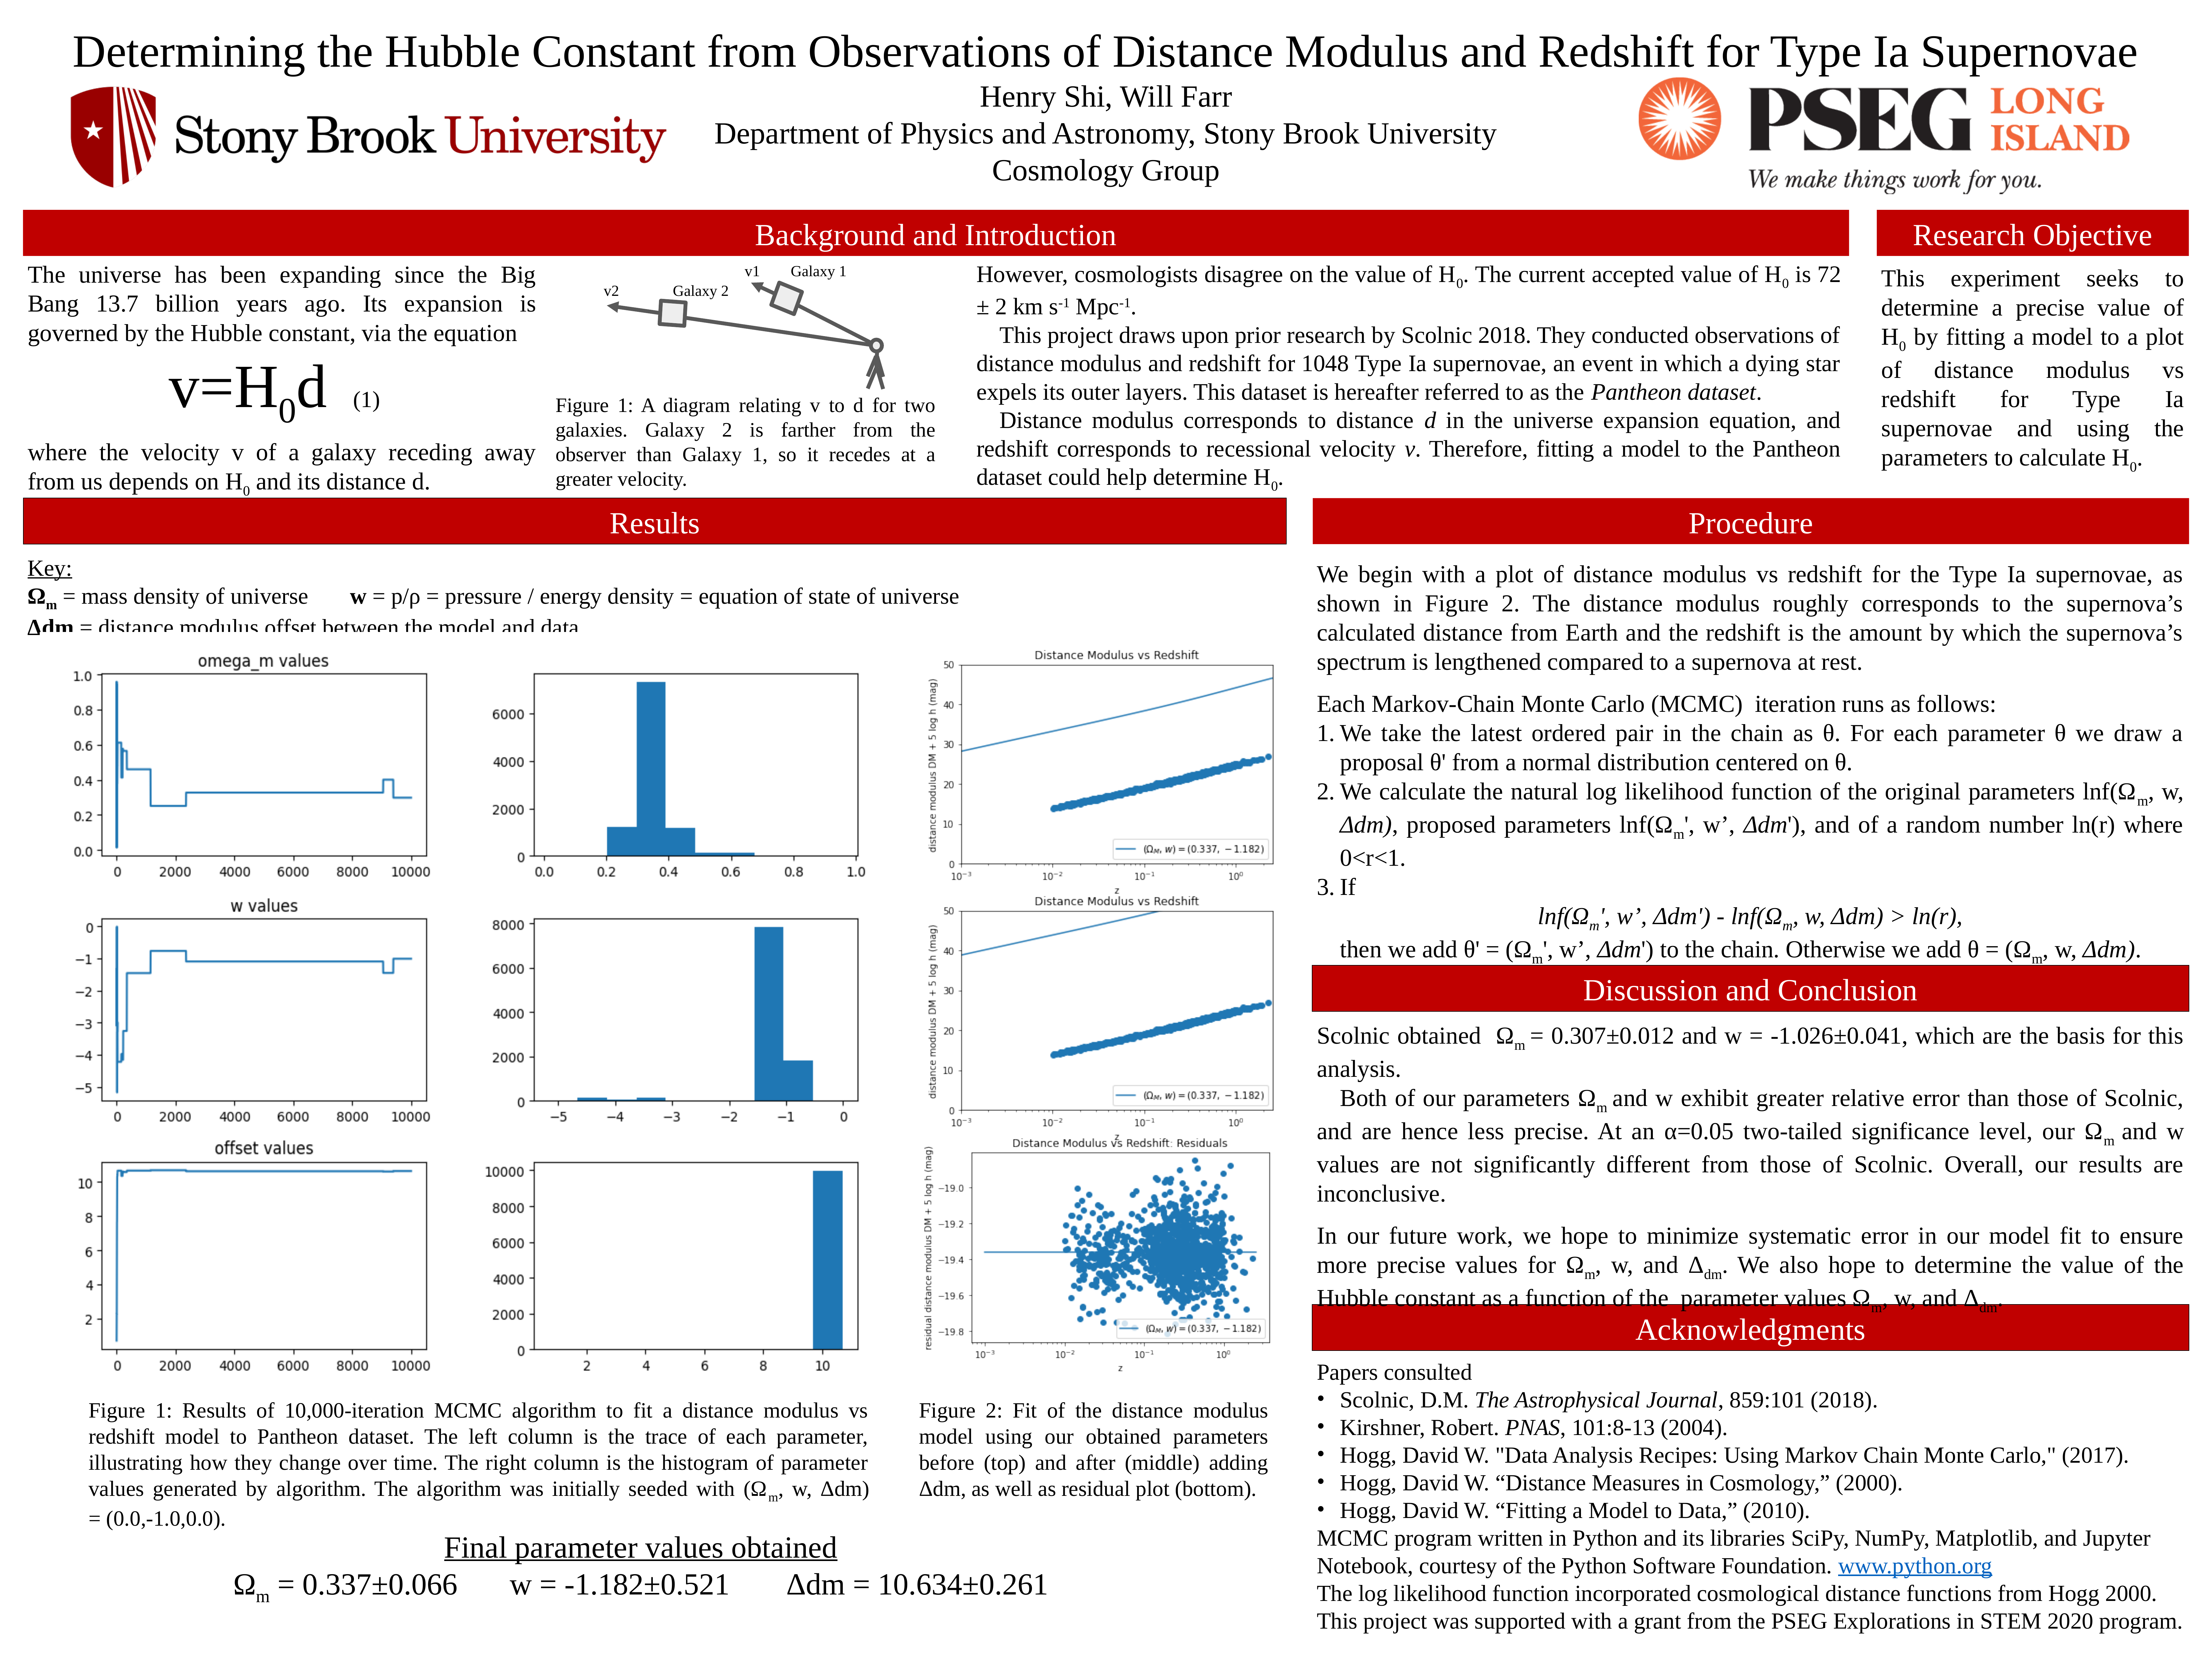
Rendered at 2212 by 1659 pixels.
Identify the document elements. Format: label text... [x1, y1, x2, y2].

text_box Final parameter values obtained Ωm = 0.337±0.066 w = -1.182±0.521 Δdm = 10.634±0.261 [23, 1524, 1259, 1615]
text_box [659, 307, 686, 326]
text_box [871, 339, 882, 351]
text_box v1 Galaxy 1 [740, 256, 893, 287]
text_box [771, 287, 802, 314]
picture [1639, 77, 2129, 194]
picture [65, 78, 679, 194]
text_box Determining the Hubble Constant from Observations of Distance Modulus and Redshift for Type Ia Supernovae Henry Shi, Will Farr Department of Physics and Astronomy, Stony Brook University Cosmology Group [23, 11, 2189, 196]
text_box Key: Ωm = mass density of universe w = p/ρ = pressure / energy density = equation of state of universe Δdm = distance modulus offset between the model and data [23, 551, 1286, 630]
text_box However, cosmologists disagree on the value of H0. The current accepted value of H0 is 72 ± 2 km s-1 Mpc-1. This project draws upon prior research by Scolnic 2018. They conducted observations of distance modulus and redshift for 1048 Type Ia supernovae, an event in which a dying star expels its outer layers. This dataset is hereafter referred to as the Pantheon dataset. Distance modulus corresponds to distance d in the universe expansion equation, and redshift corresponds to recessional velocity v. Therefore, fitting a model to the Pantheon dataset could help determine H0. [972, 256, 1846, 485]
text_box Figure 1: Results of 10,000-iteration MCMC algorithm to fit a distance modulus vs redshift model to Pantheon dataset. The left column is the trace of each parameter, illustrating how they change over time. The right column is the histogram of parameter values generated by algorithm. The algorithm was initially seeded with (Ωm, w, Δdm) = (0.0,-1.0,0.0). [84, 1394, 874, 1524]
text_box Research Objective [1877, 210, 2189, 256]
text_box Figure 1: A diagram relating v to d for two galaxies. Galaxy 2 is farther from the observer than Galaxy 1, so it recedes at a greater velocity. [551, 389, 941, 480]
text_box We begin with a plot of distance modulus vs redshift for the Type Ia supernovae, as shown in Figure 2. The distance modulus roughly corresponds to the supernova’s calculated distance from Earth and the redshift is the amount by which the supernova’s spectrum is lengthened compared to a supernova at rest. Each Markov-Chain Monte Carlo (MCMC) iteration runs as follows: We take the latest ordered pair in the chain as θ. For each parameter θ we draw a proposal θ' from a normal distribution centered on θ. We calculate the natural log likelihood function of the original parameters lnf(Ωm, w, Δdm), proposed parameters lnf(Ωm', w’, Δdm'), and of a random number ln(r) where 0<r<1. If lnf(Ωm', w’, Δdm') - lnf(Ωm, w, Δdm) > ln(r), then we add θ' = (Ωm', w’, Δdm') to the chain. Otherwise we add θ = (Ωm, w, Δdm). [1312, 555, 2189, 965]
picture [40, 632, 897, 1384]
text_box Scolnic obtained Ωm = 0.307±0.012 and w = -1.026±0.041, which are the basis for this analysis. Both of our parameters Ωm and w exhibit greater relative error than those of Scolnic, and are hence less precise. At an α=0.05 two-tailed significance level, our Ωm and w values are not significantly different from those of Scolnic. Overall, our results are inconclusive. In our future work, we hope to minimize systematic error in our model fit to ensure more precise values for Ωm, w, and Δdm. We also hope to determine the value of the Hubble constant as a function of the parameter values Ωm, w, and Δdm. [1312, 1017, 2189, 1303]
picture [919, 644, 1279, 1379]
text_box Background and Introduction [23, 210, 1849, 256]
text_box Figure 2: Fit of the distance modulus model using our obtained parameters before (top) and after (middle) adding Δdm, as well as residual plot (bottom). [914, 1394, 1274, 1510]
text_box Acknowledgments [1312, 1304, 2189, 1351]
text_box v2 Galaxy 2 [599, 276, 752, 307]
text_box Results [23, 498, 1287, 544]
text_box The universe has been expanding since the Big Bang 13.7 billion years ago. Its expansion is governed by the Hubble constant, via the equation v=H0d (1) where the velocity v of a galaxy receding away from us depends on H0 and its distance d. [23, 256, 541, 484]
text_box Discussion and Conclusion [1312, 965, 2189, 1011]
text_box Procedure [1313, 498, 2189, 544]
text_box Papers consulted Scolnic, D.M. The Astrophysical Journal, 859:101 (2018). Kirshner, Robert. PNAS, 101:8-13 (2004). Hogg, David W. "Data Analysis Recipes: Using Markov Chain Monte Carlo," (2017). Hogg, David W. “Distance Measures in Cosmology,” (2000). Hogg, David W. “Fitting a Model to Data,” (2010). MCMC program written in Python and its libraries SciPy, NumPy, Matplotlib, and Jupyter Notebook, courtesy of the Python Software Foundation. www.python.org The log likelihood function incorporated cosmological distance functions from Hogg 2000. This project was supported with a grant from the PSEG Explorations in STEM 2020 program. [1312, 1354, 2189, 1648]
text_box This experiment seeks to determine a precise value of H0 by fitting a model to a plot of distance modulus vs redshift for Type Ia supernovae and using the parameters to calculate H0. [1877, 260, 2189, 488]
